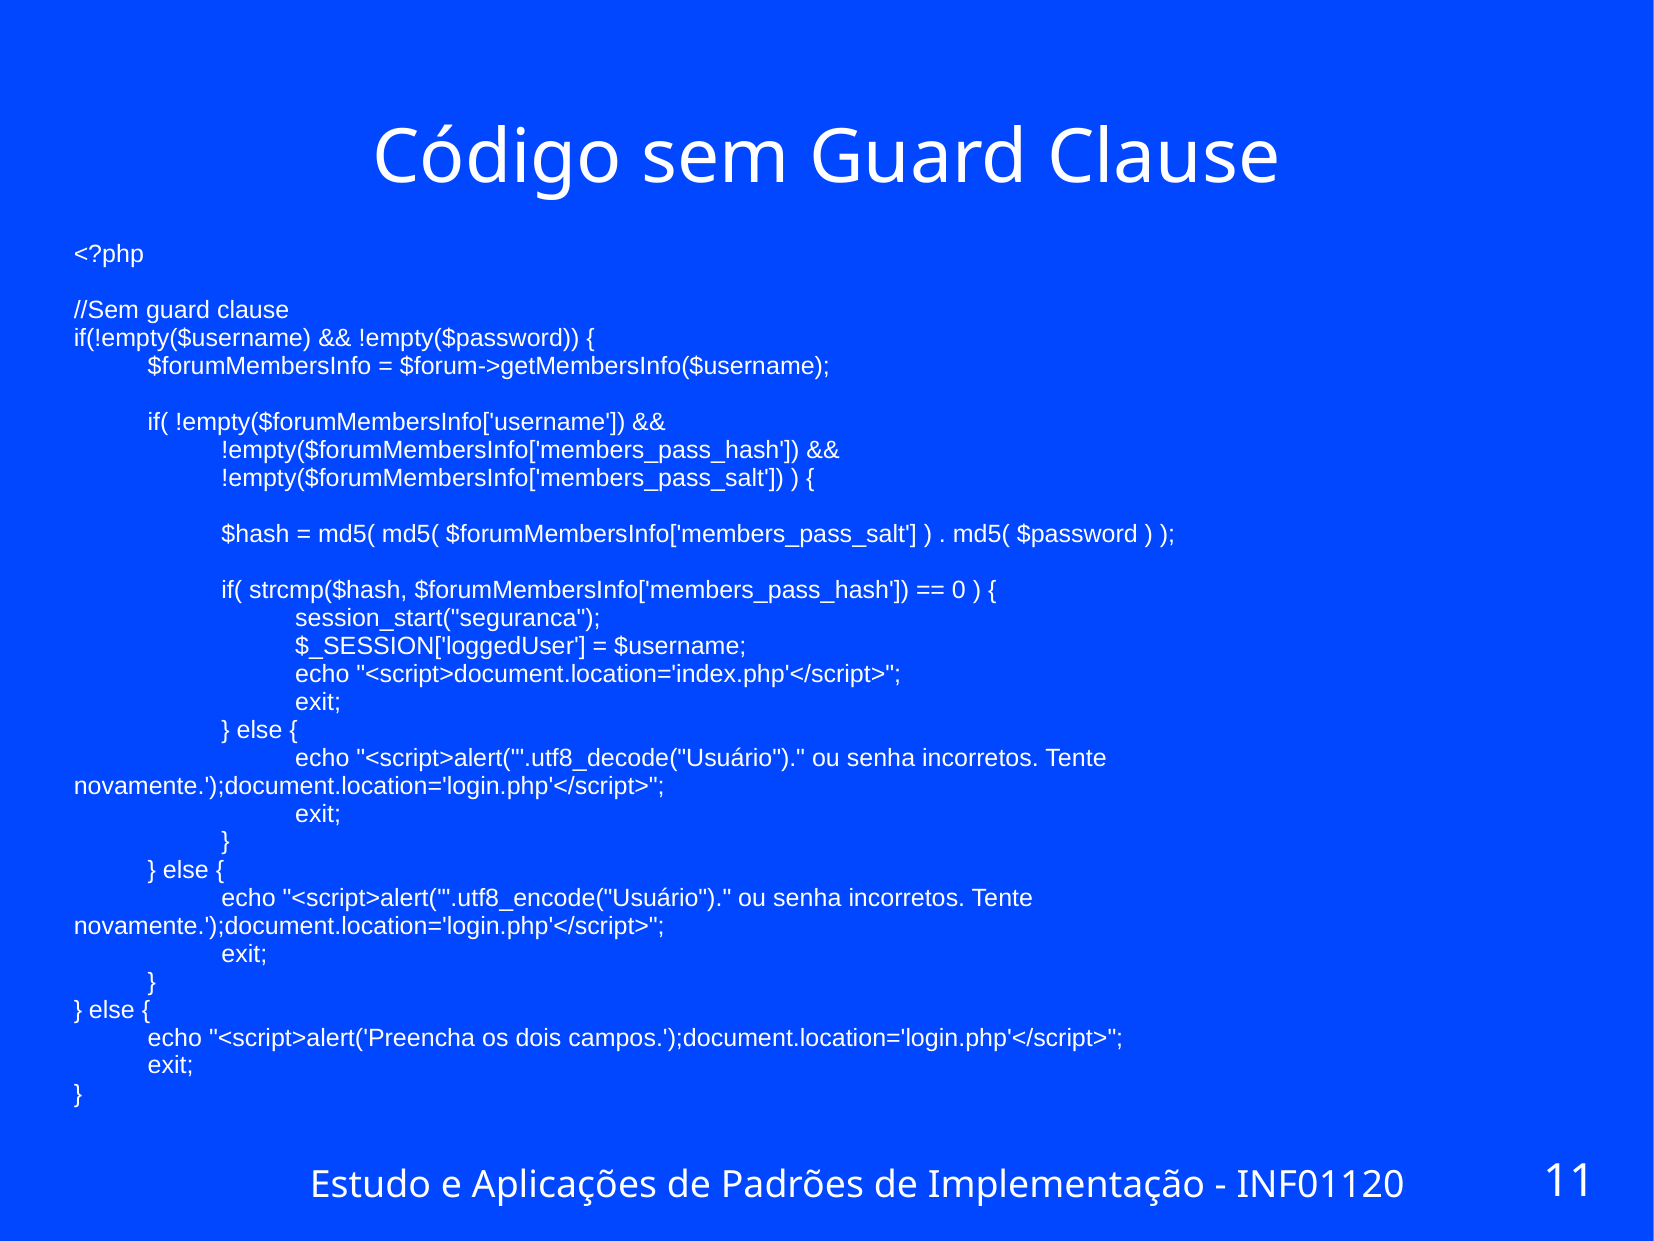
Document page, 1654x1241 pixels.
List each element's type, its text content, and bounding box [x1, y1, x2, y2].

title Código sem Guard Clause [82, 49, 1571, 257]
text_box <?php //Sem guard clause if(!empty($username) && !empty($password)) { $forumMembersInfo = $forum->getMembersInfo($username); if( !empty($forumMembersInfo['username']) && !empty($forumMembersInfo['members_pass_hash']) && !empty($forumMembersInfo['members_pass_salt']) ) { $hash = md5( md5( $forumMembersInfo['members_pass_salt'] ) . md5( $password ) ); if( strcmp($hash, $forumMembersInfo['members_pass_hash']) == 0 ) { session_start("seguranca"); $_SESSION['loggedUser'] = $username; echo "<script>document.location='index.php'</script>"; exit; } else { echo "<script>alert('".utf8_decode("Usuário")." ou senha incorretos. Tente novamente.');document.location='login.php'</script>"; exit; } } else { echo "<script>alert('".utf8_encode("Usuário")." ou senha incorretos. Tente novamente.');document.location='login.php'</script>"; exit; } } else { echo "<script>alert('Preencha os dois campos.');document.location='login.php'</script>"; exit; } [59, 232, 1565, 1115]
